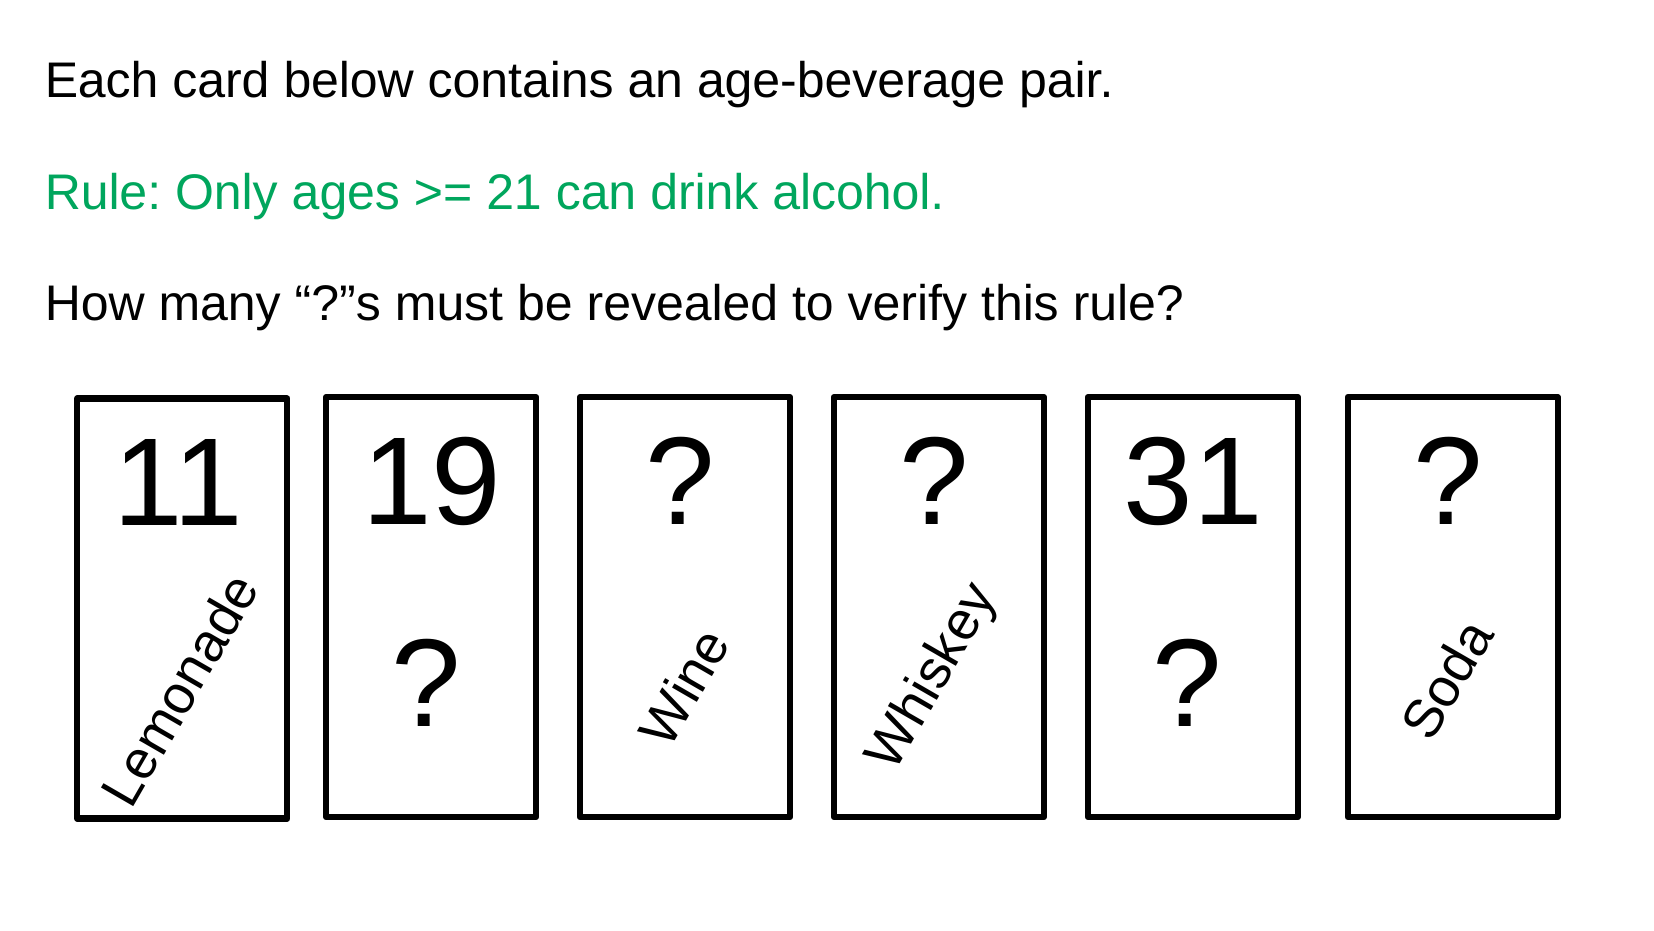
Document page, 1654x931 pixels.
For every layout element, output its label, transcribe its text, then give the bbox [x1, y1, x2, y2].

text_box 31 [1109, 403, 1278, 559]
text_box ? [630, 403, 731, 559]
text_box 11 [98, 405, 259, 560]
text_box ? [1138, 605, 1238, 761]
text_box Each card below contains an age-beverage pair. Rule: Only ages >= 21 can drink alcohol. How many “?”s must be revealed to verify this rule? [30, 45, 1456, 339]
text_box Soda [1375, 592, 1520, 767]
text_box ? [1398, 403, 1498, 559]
text_box 19 [347, 403, 517, 559]
text_box ? [884, 403, 985, 559]
text_box Wine [613, 601, 756, 773]
text_box Whiskey [838, 554, 1022, 796]
text_box Lemonade [75, 546, 285, 833]
text_box ? [376, 605, 476, 761]
